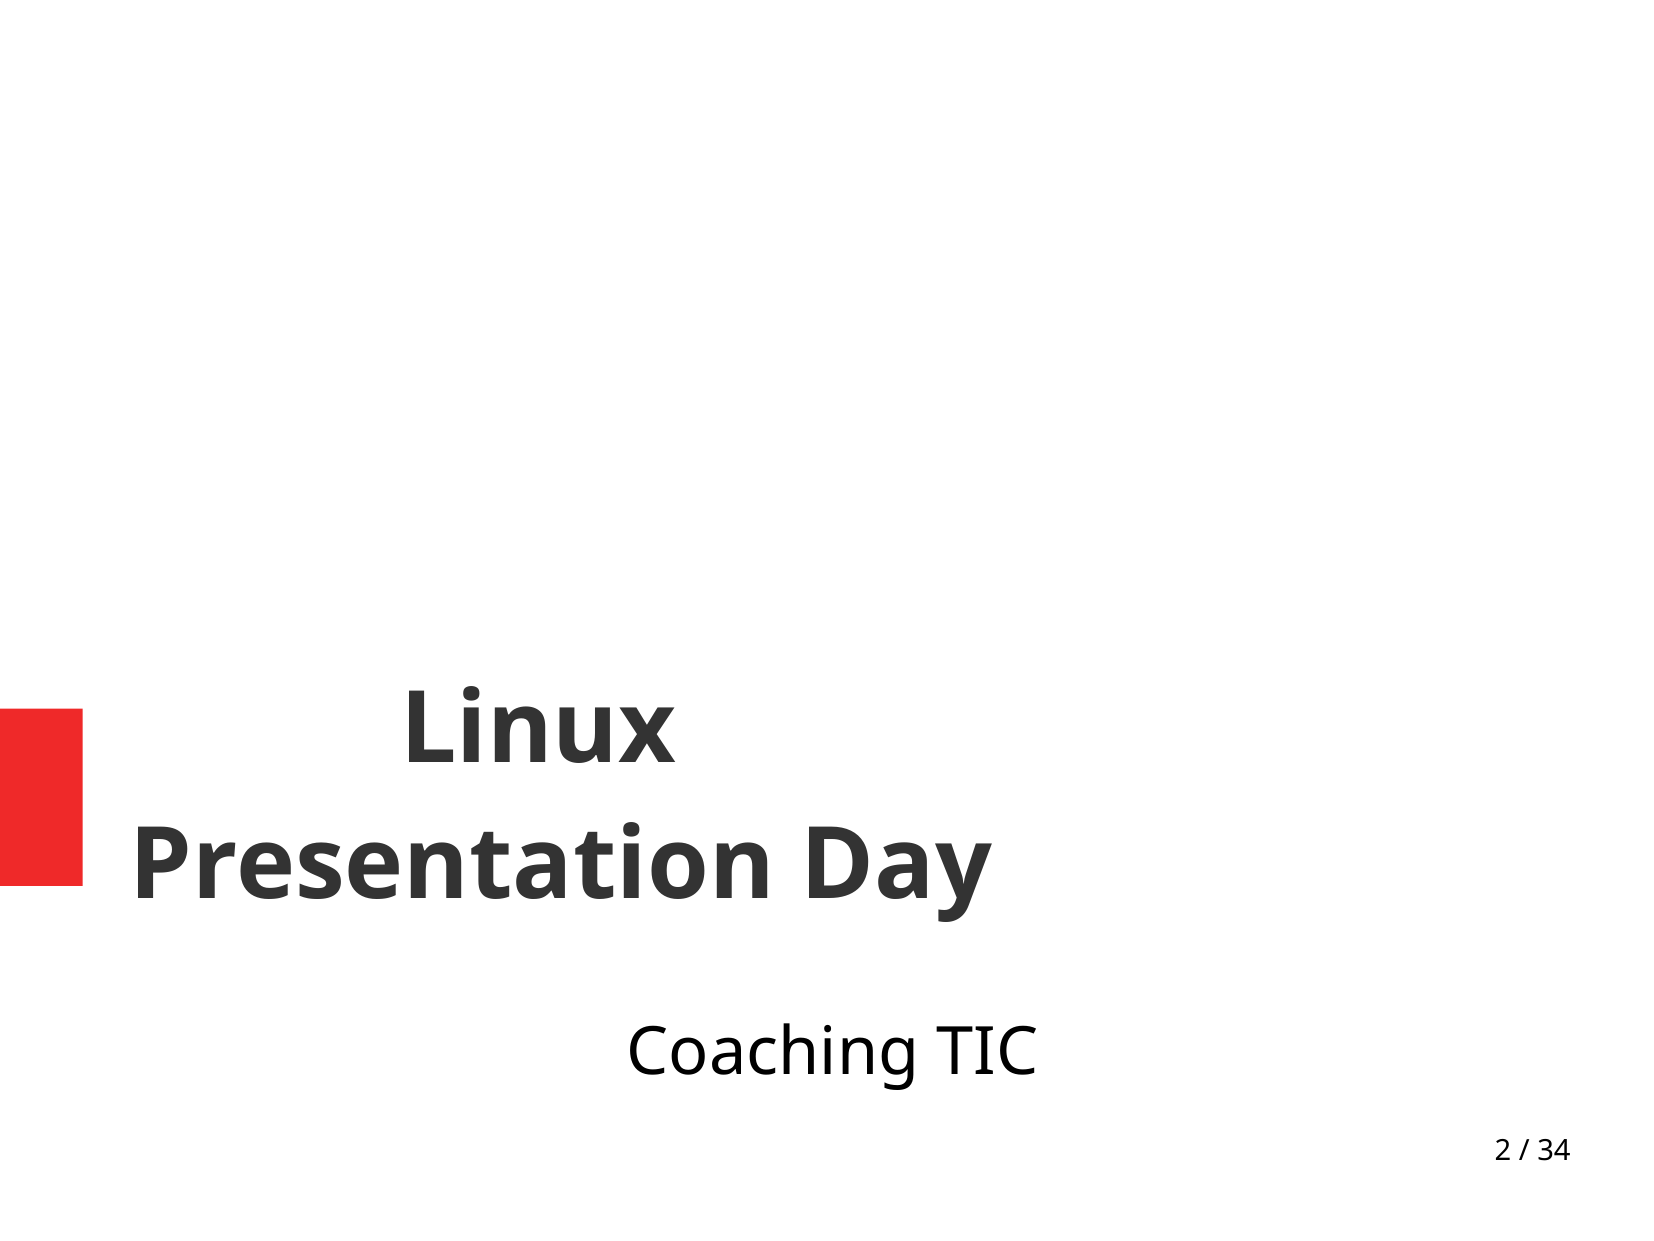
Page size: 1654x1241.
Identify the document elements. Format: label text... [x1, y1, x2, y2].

subtitle Coaching TIC [129, 968, 1536, 1130]
title GNU/Linux Presentation Day [129, 655, 1536, 928]
